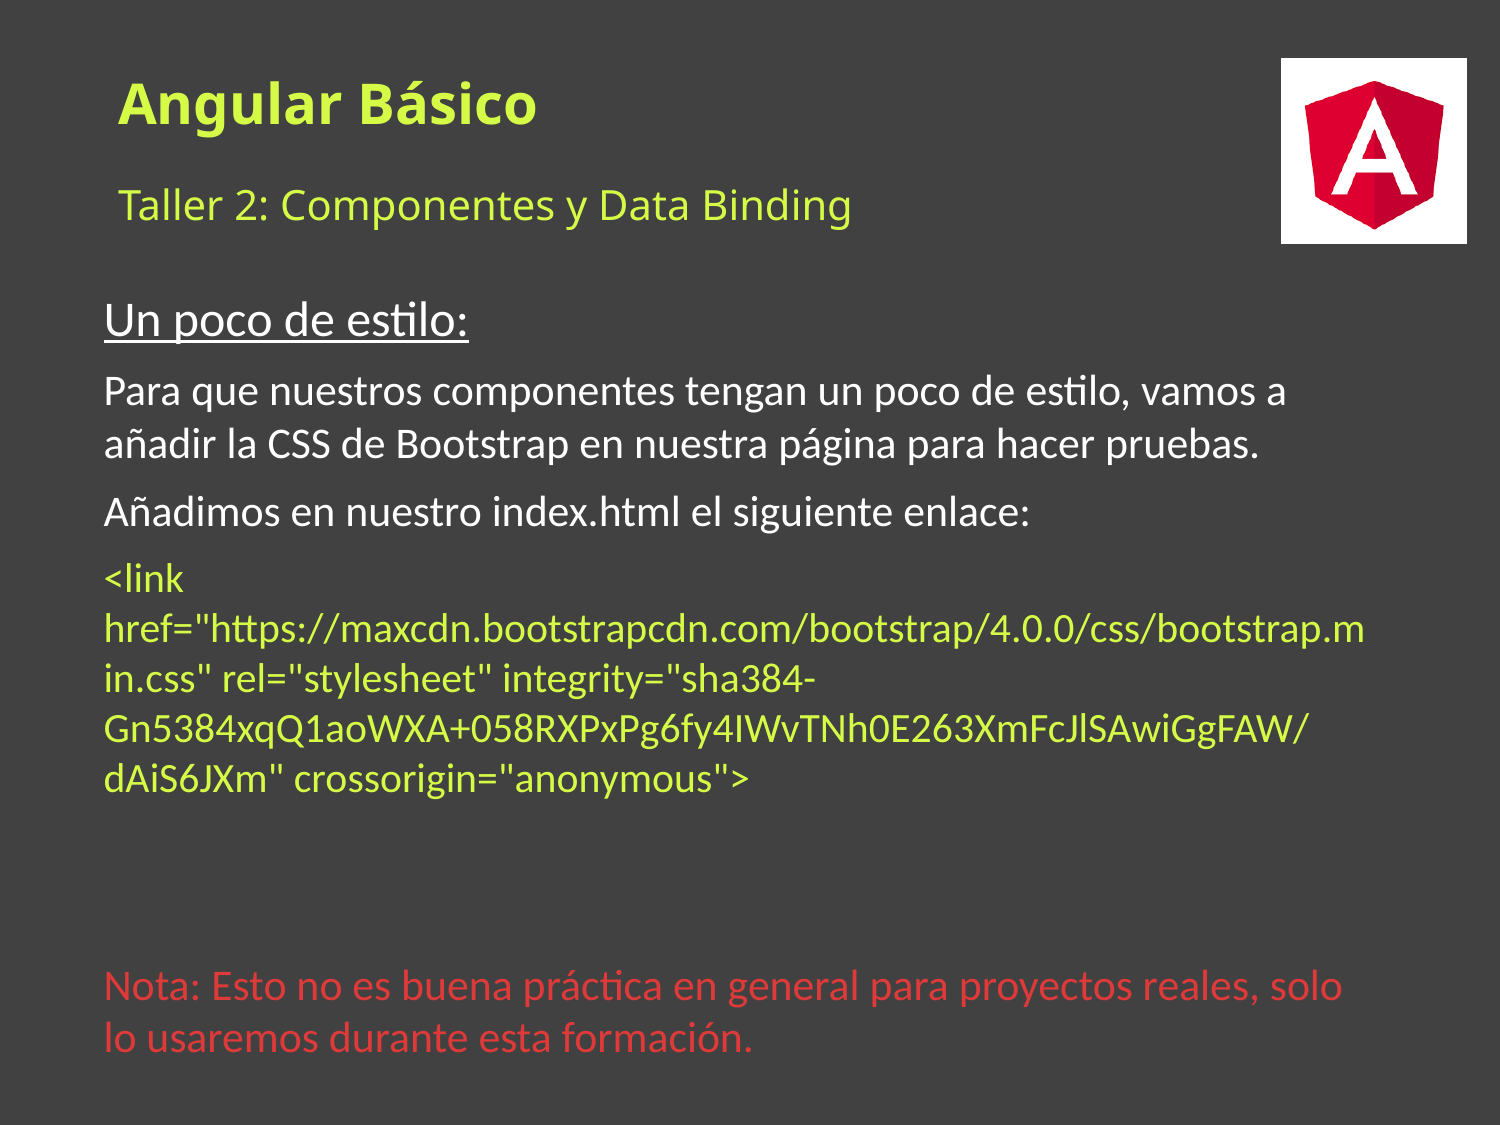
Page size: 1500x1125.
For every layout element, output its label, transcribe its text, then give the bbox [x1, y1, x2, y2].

list Un poco de estilo: Para que nuestros componentes tengan un poco de estilo, vamos a añadir la CSS de Bootstrap en nuestra página para hacer pruebas. Añadimos en nuestro index.html el siguiente enlace: <link href="https://maxcdn.bootstrapcdn.com/bootstrap/4.0.0/css/bootstrap.min.css" rel="stylesheet" integrity="sha384-Gn5384xqQ1aoWXA+058RXPxPg6fy4IWvTNh0E263XmFcJlSAwiGgFAW/dAiS6JXm" crossorigin="anonymous"> Nota: Esto no es buena práctica en general para proyectos reales, solo lo usaremos durante esta formación. [88, 278, 1383, 993]
list Taller 2: Componentes y Data Binding [103, 163, 1282, 244]
picture [1281, 58, 1467, 244]
title Angular Básico [103, 59, 1282, 144]
